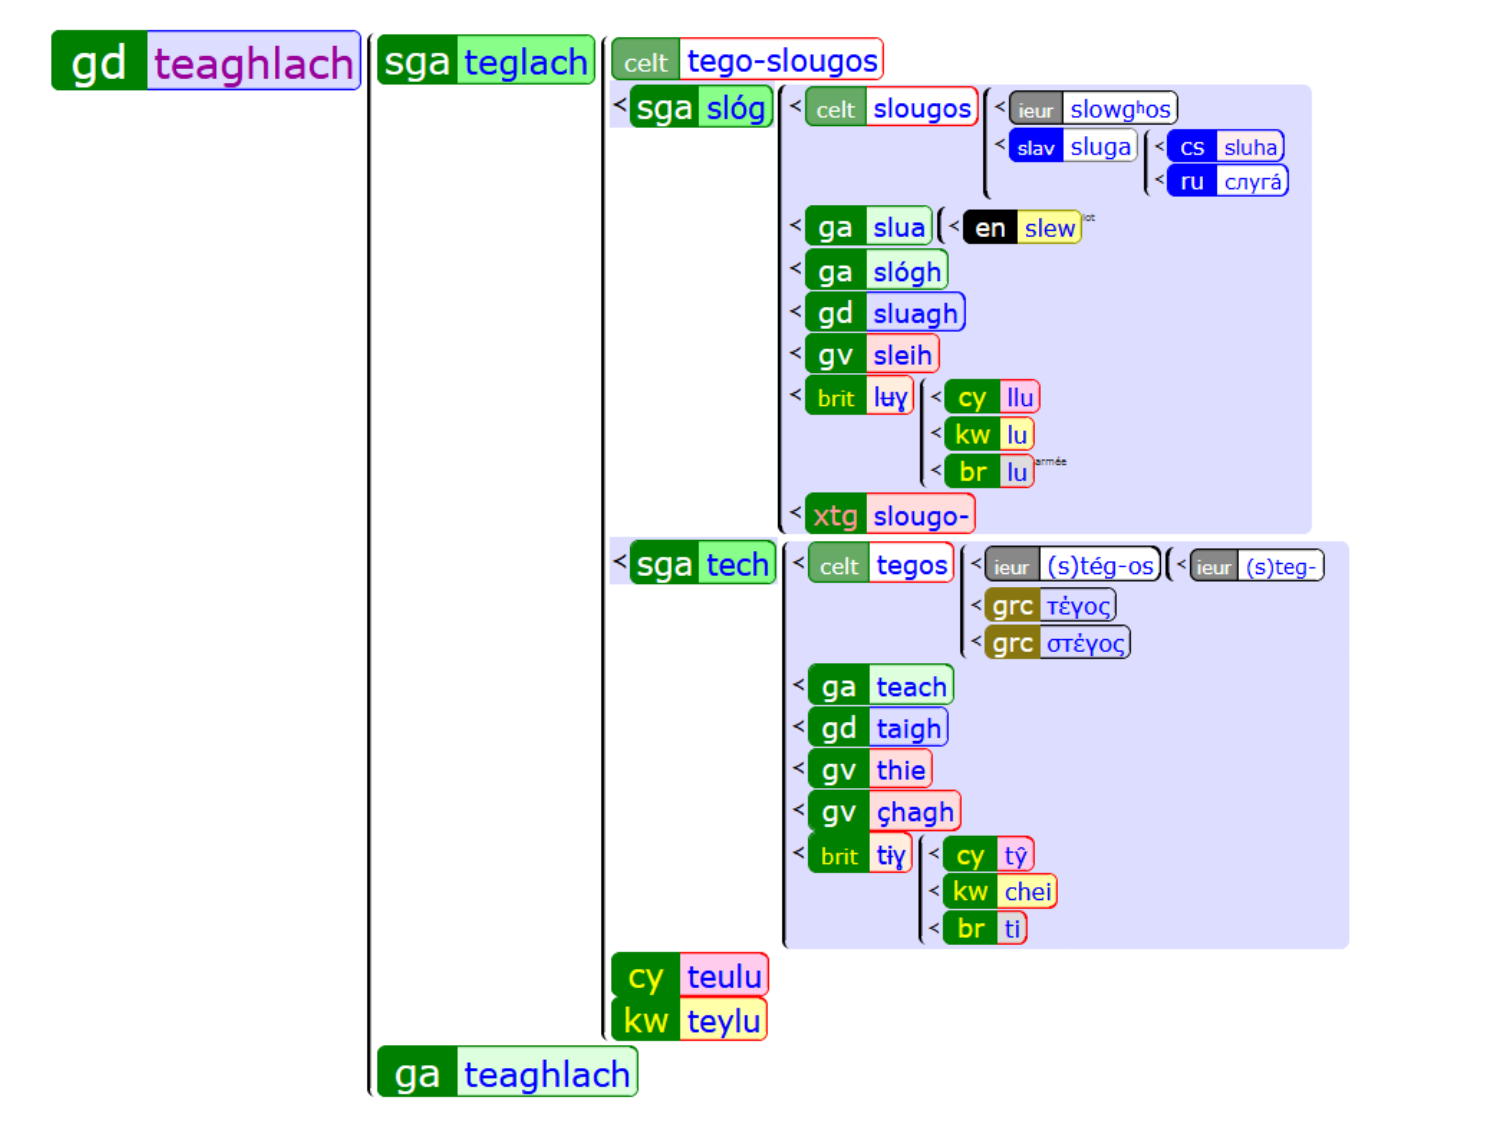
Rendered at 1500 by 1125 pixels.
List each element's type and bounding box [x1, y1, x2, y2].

picture [40, 13, 1371, 1114]
